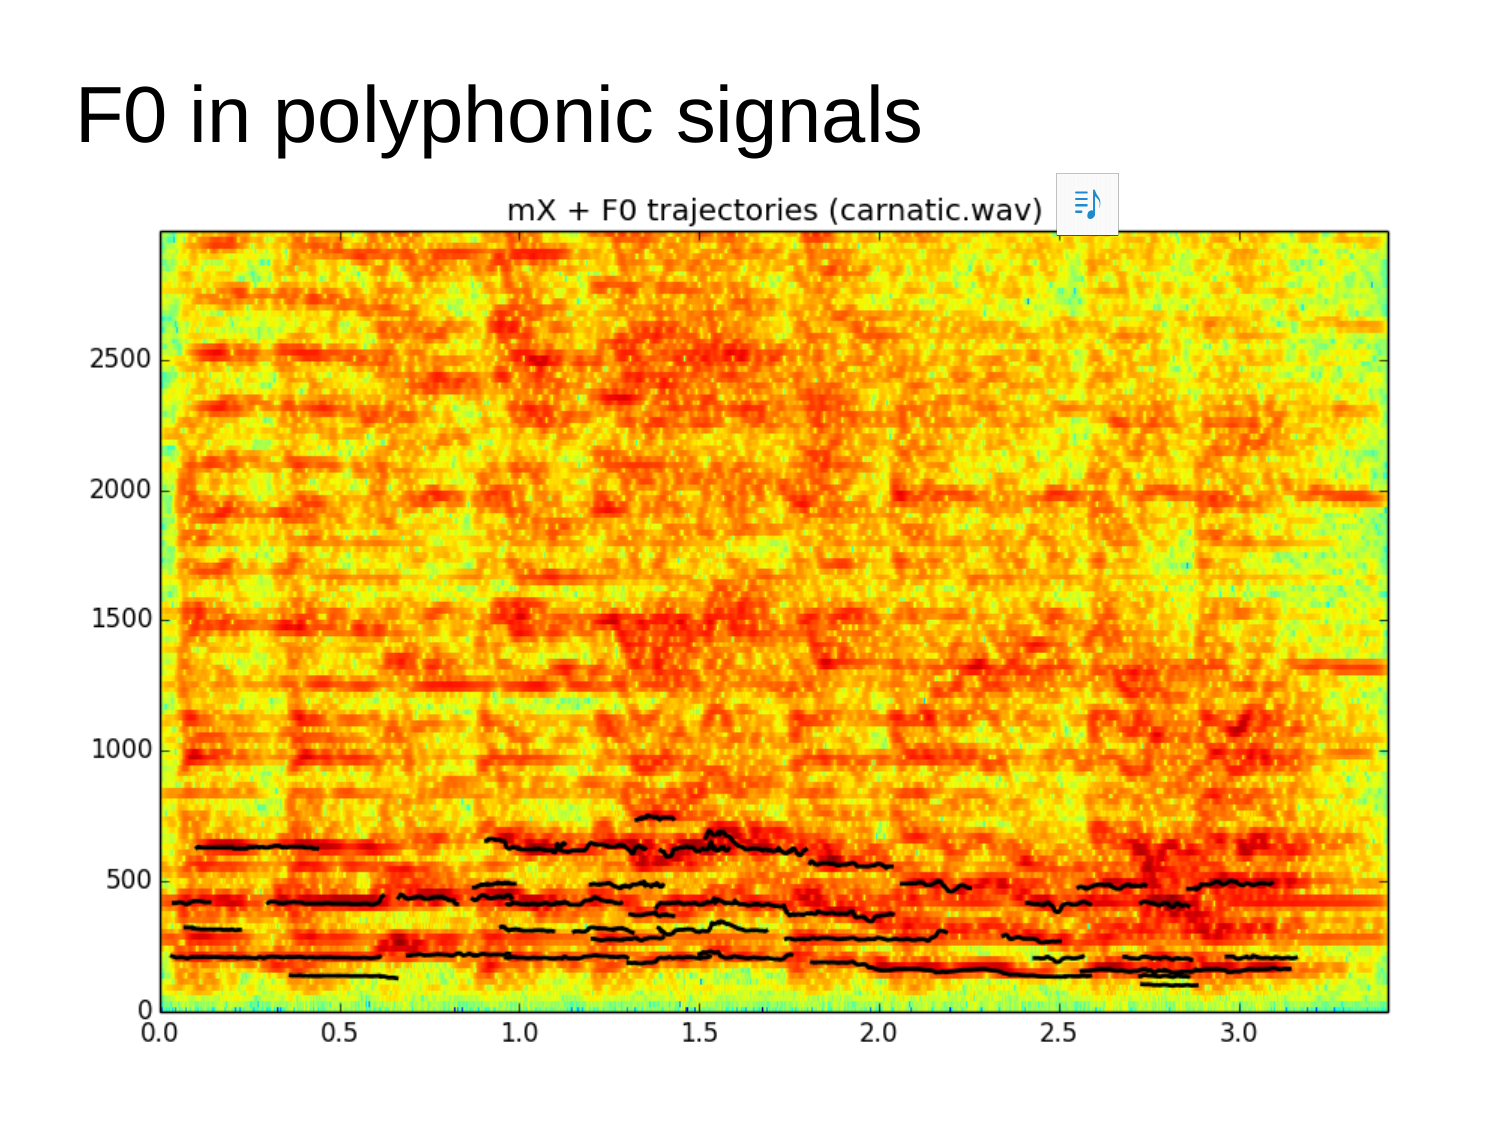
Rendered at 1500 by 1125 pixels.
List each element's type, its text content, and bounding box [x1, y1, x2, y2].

title F0 in polyphonic signals [75, 21, 1425, 209]
text_box [1055, 171, 1120, 237]
picture [64, 171, 1415, 1072]
